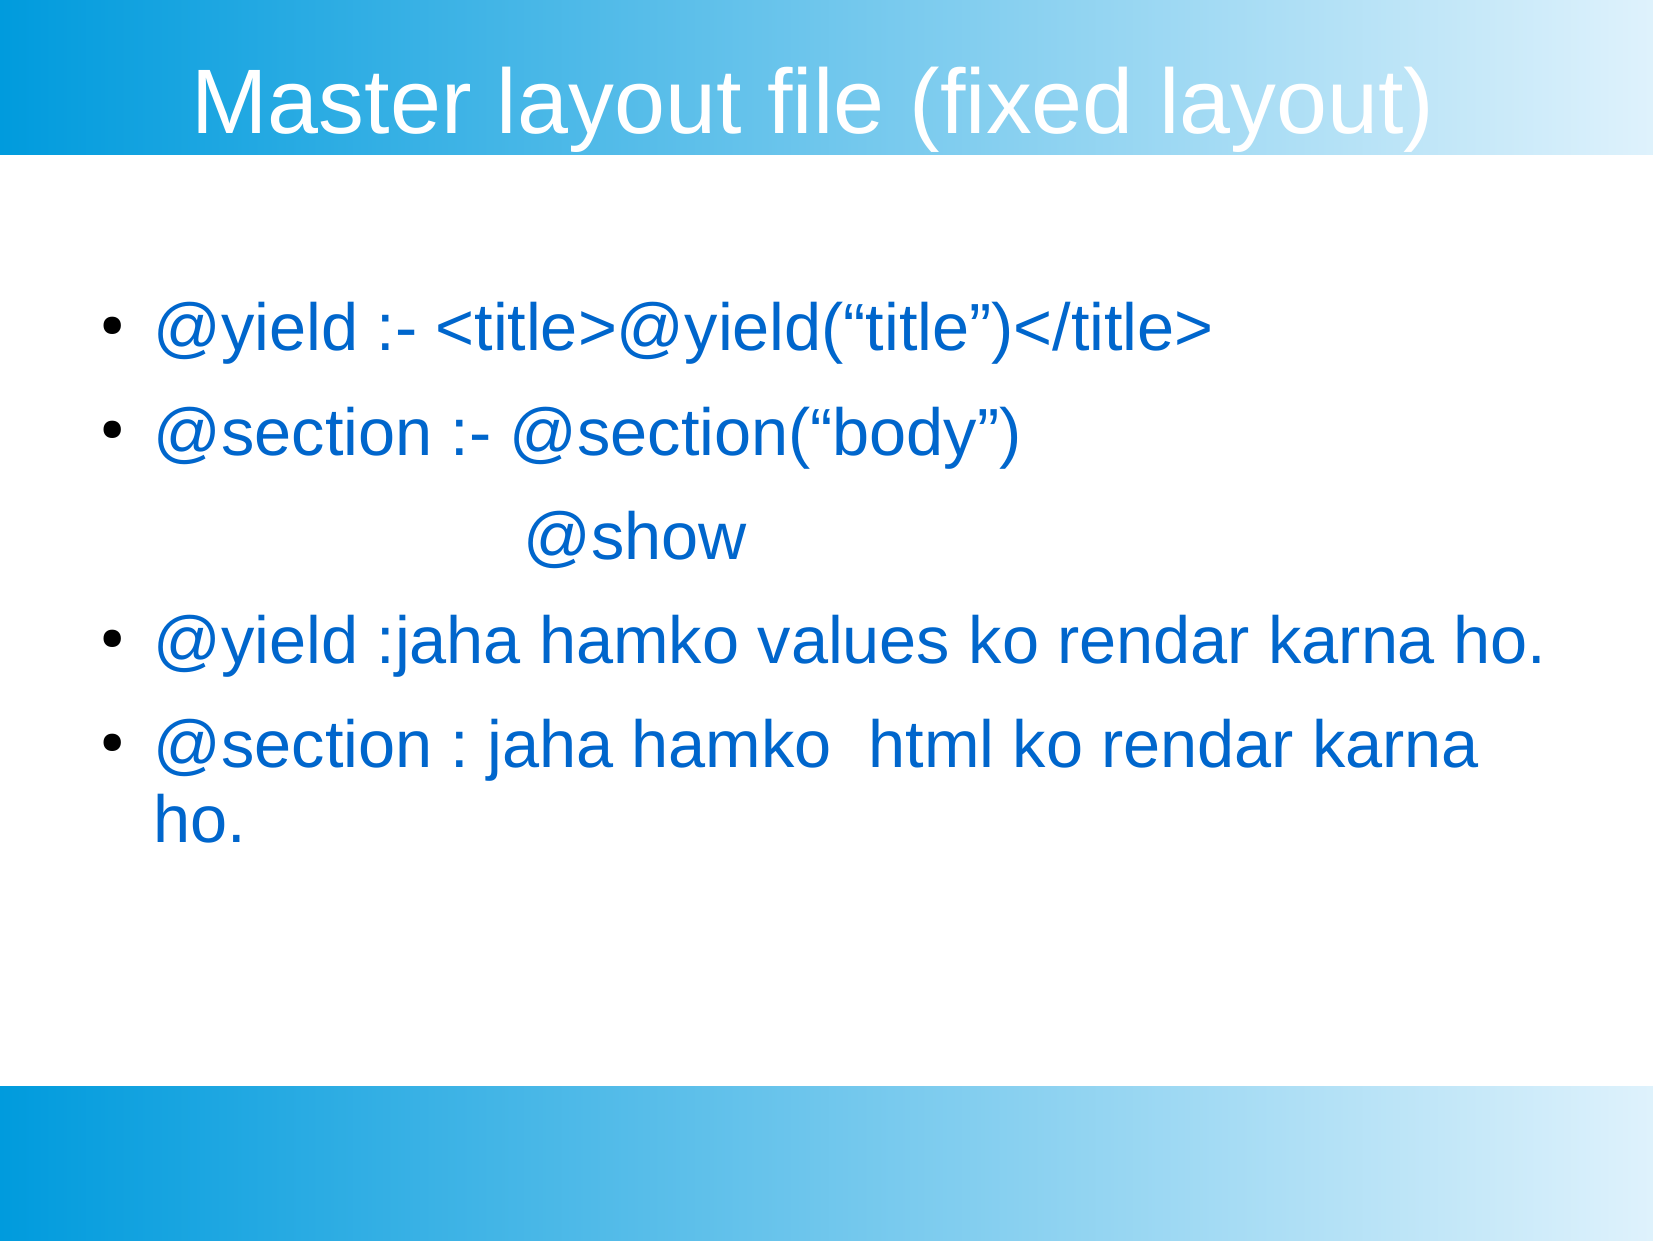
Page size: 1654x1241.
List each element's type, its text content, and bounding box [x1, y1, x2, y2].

title Master layout file (fixed layout) [82, 49, 1571, 155]
list @yield :- <title>@yield(“title”)</title> @section :- @section(“body”) @show @yield :jaha hamko values ko rendar karna ho. @section : jaha hamko html ko rendar karna ho. [82, 290, 1571, 1010]
